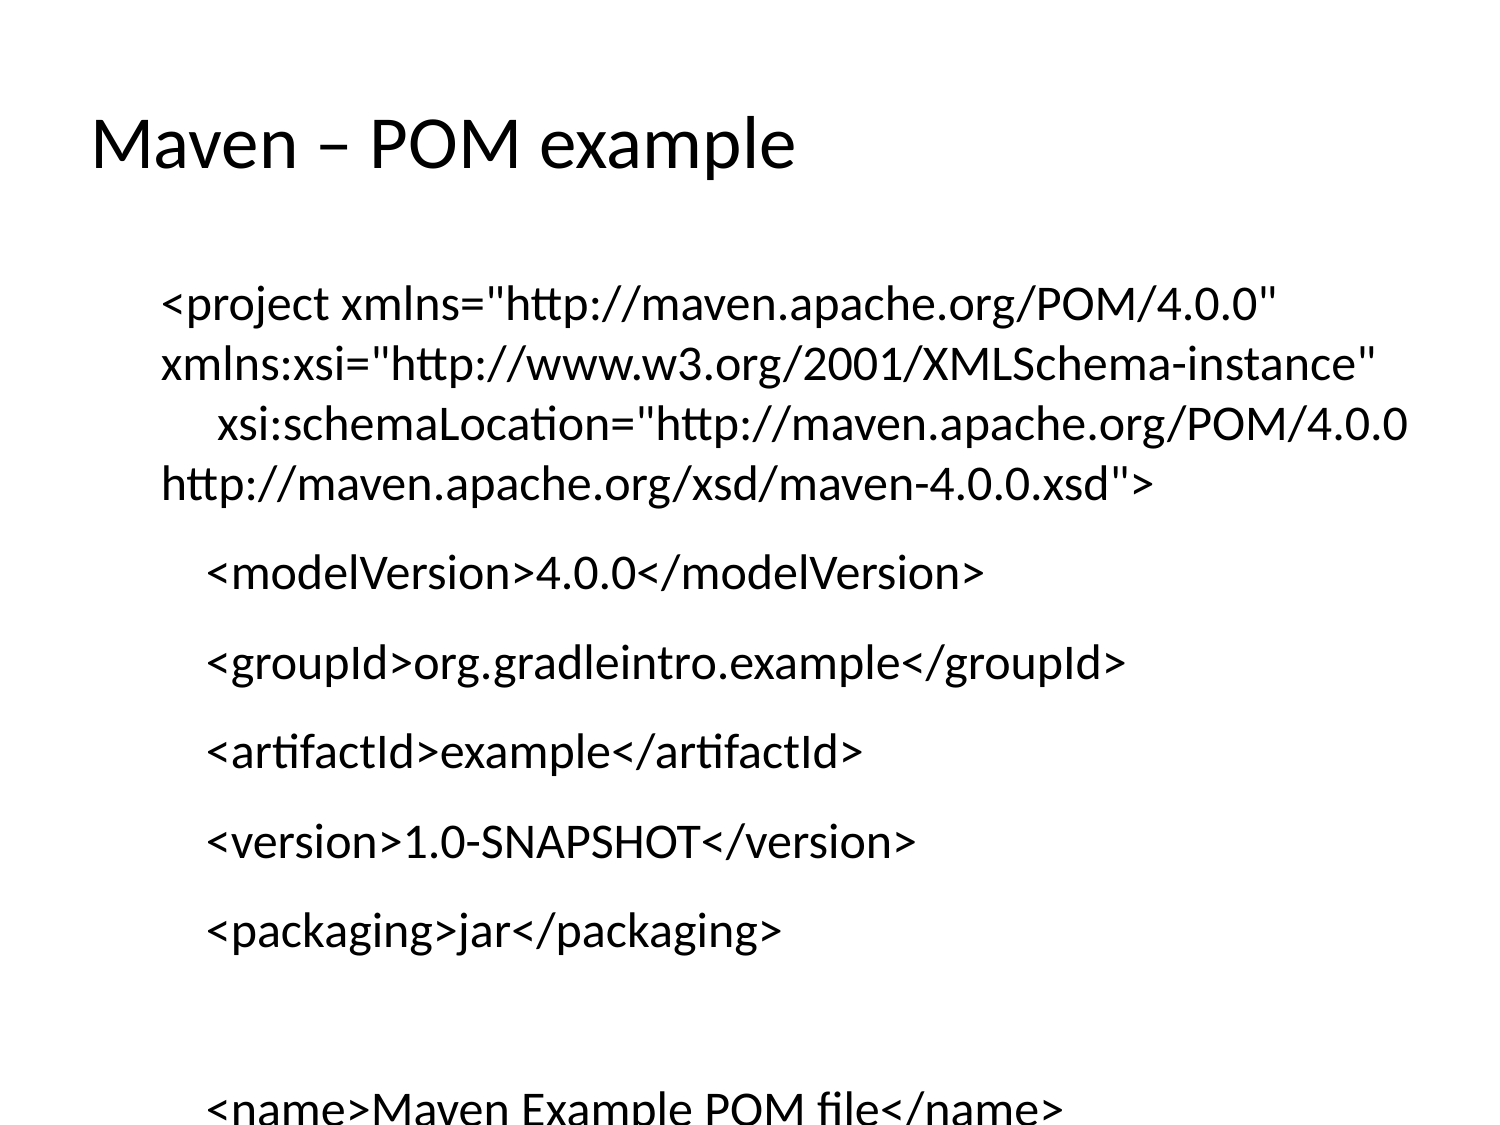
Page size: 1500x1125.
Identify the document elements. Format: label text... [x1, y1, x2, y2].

list <project xmlns="http://maven.apache.org/POM/4.0.0" xmlns:xsi="http://www.w3.org/2001/XMLSchema-instance" xsi:schemaLocation="http://maven.apache.org/POM/4.0.0 http://maven.apache.org/xsd/maven-4.0.0.xsd"> <modelVersion>4.0.0</modelVersion> <groupId>org.gradleintro.example</groupId> <artifactId>example</artifactId> <version>1.0-SNAPSHOT</version> <packaging>jar</packaging> <name>Maven Example POM file</name> <dependencies> <dependency> <groupId>junit</groupId> <artifactId>junit</artifactId> <version>4.8.2</version> <scope>test</scope> </dependency> </dependencies> </project> [75, 262, 1425, 1005]
title Maven – POM example [75, 45, 1425, 233]
